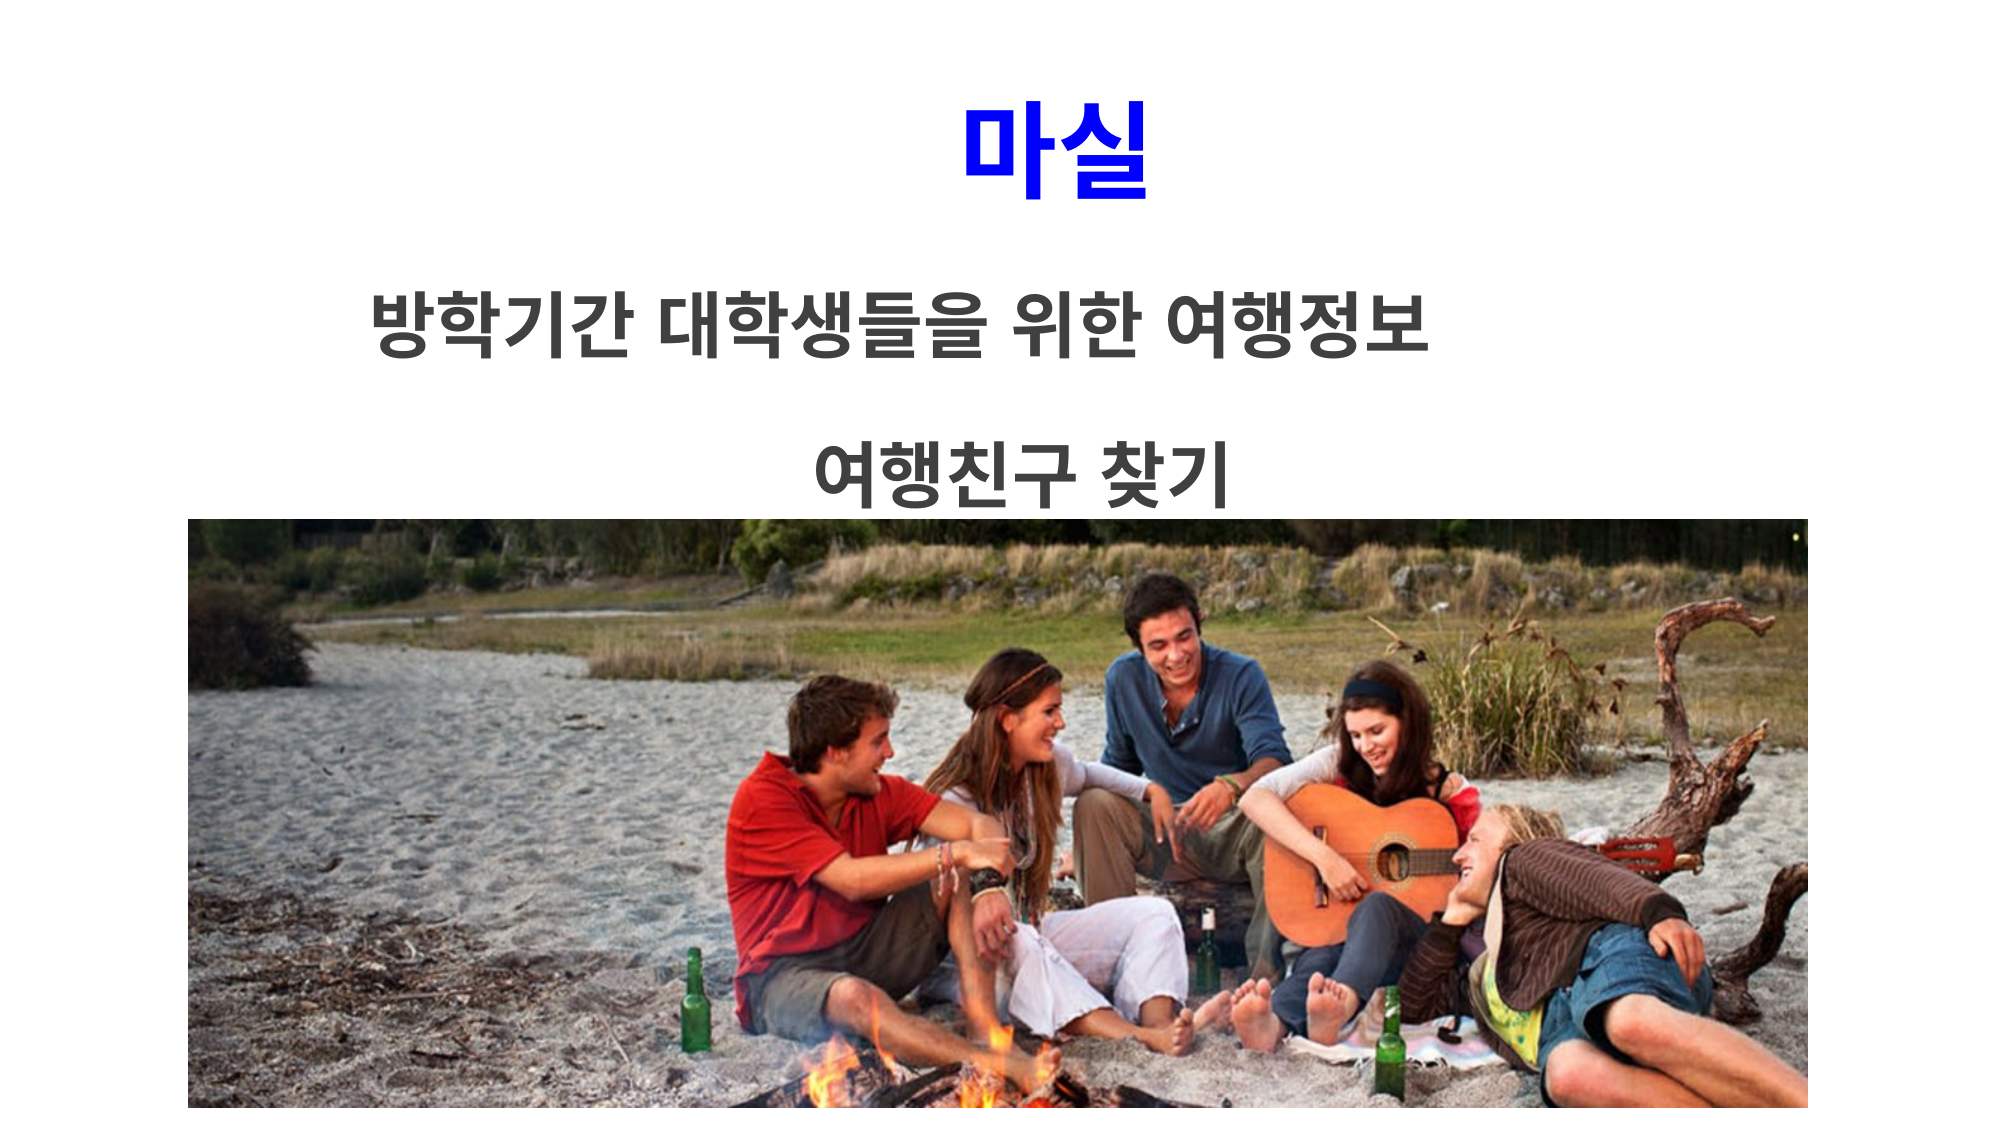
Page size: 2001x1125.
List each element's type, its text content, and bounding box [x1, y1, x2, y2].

picture [188, 519, 1808, 1108]
text_box 마실 방학기간 대학생들을 위한 여행정보 여행친구 찾기 [354, 0, 2000, 535]
